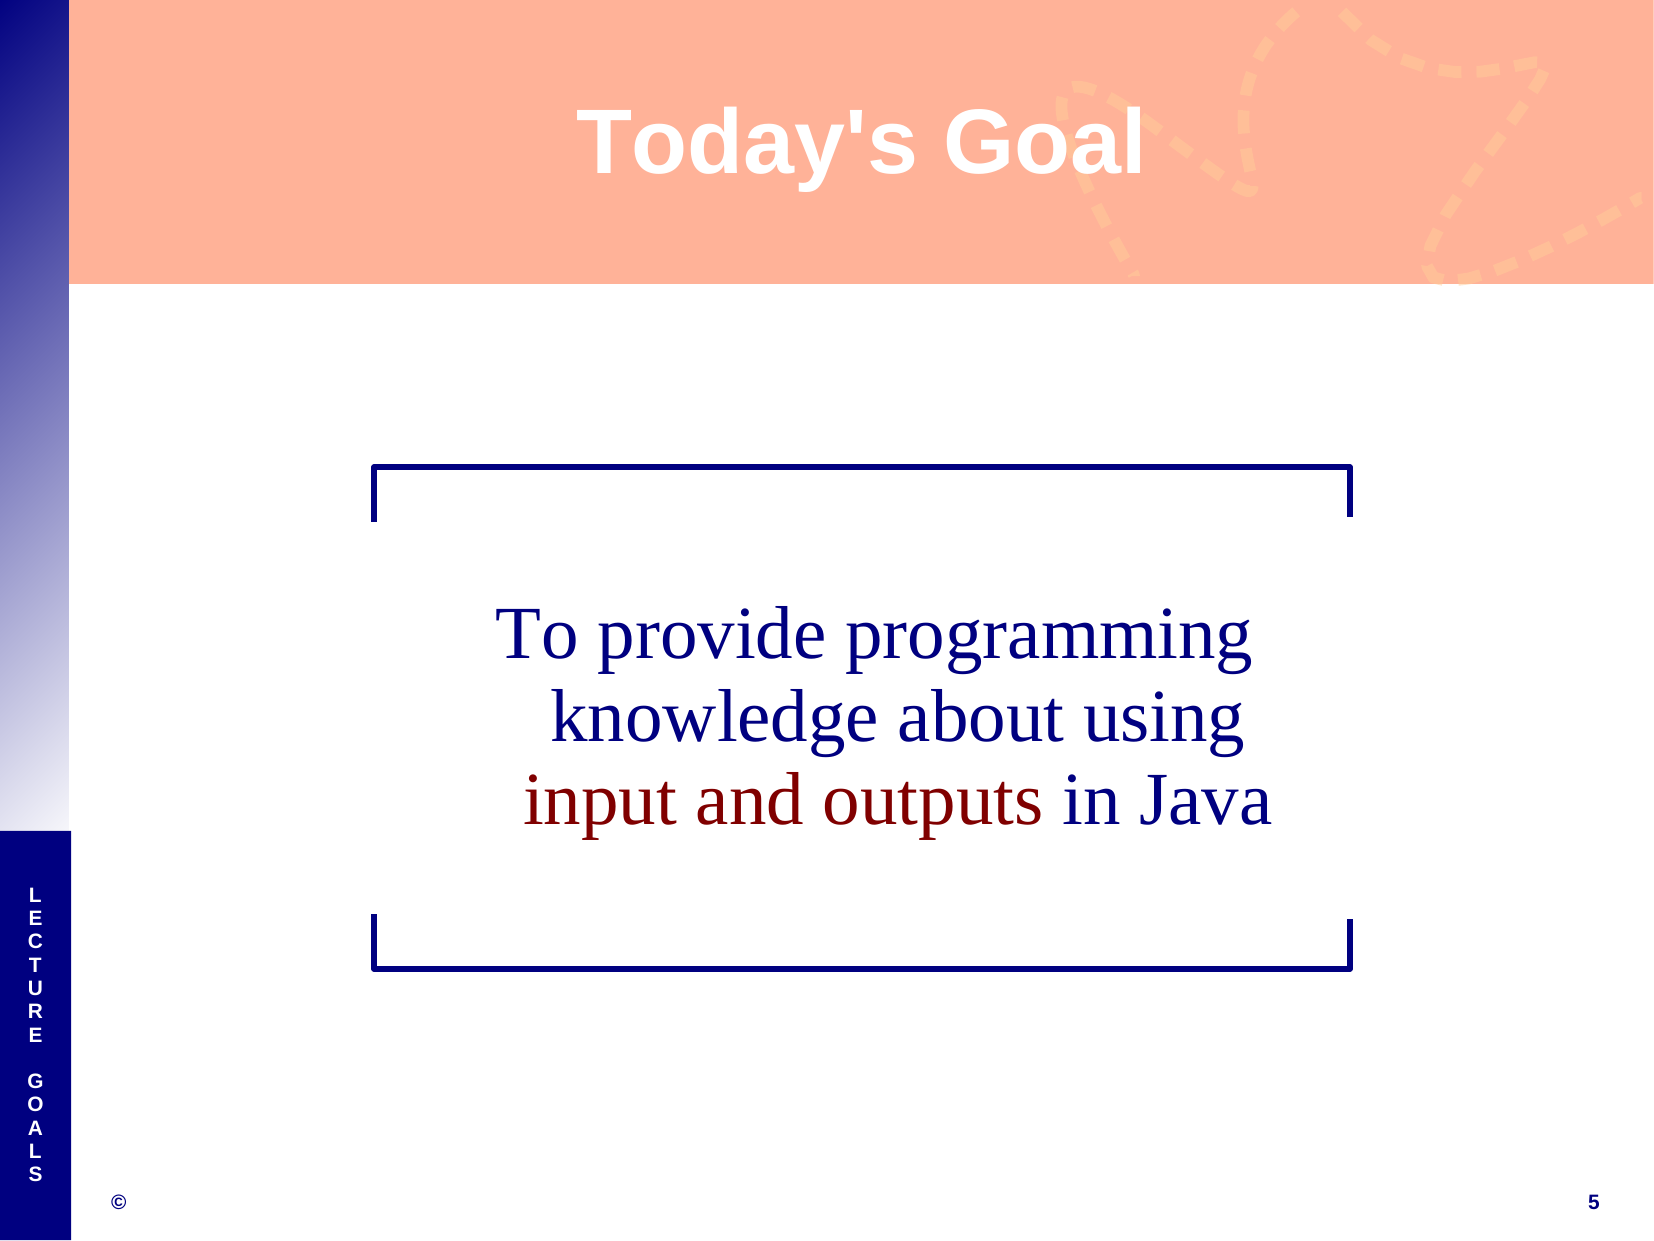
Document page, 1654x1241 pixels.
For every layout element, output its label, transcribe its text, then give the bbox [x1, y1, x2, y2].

text_box To provide programming knowledge about using input and outputs in Java [392, 430, 1333, 1002]
text_box L E C T U R E G O A L S [0, 829, 71, 1241]
title Today's Goal [70, 37, 1654, 246]
